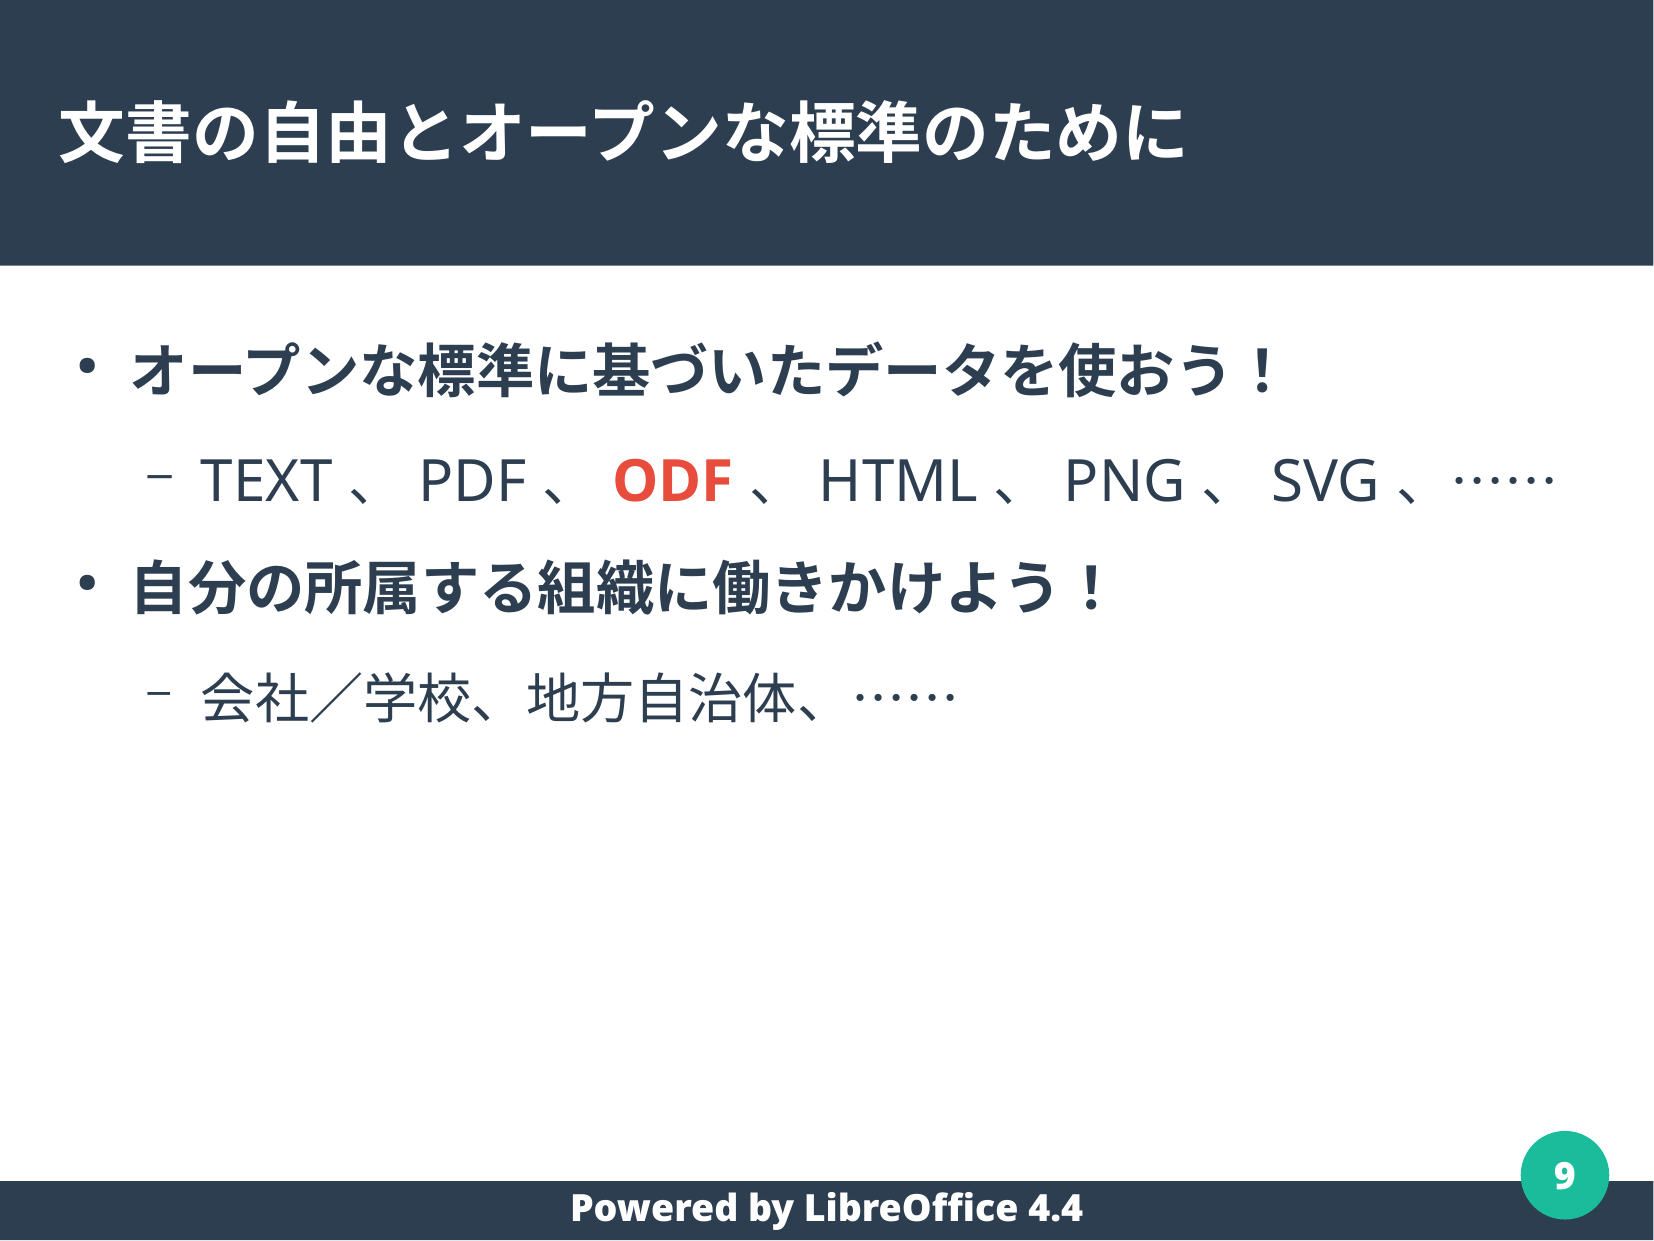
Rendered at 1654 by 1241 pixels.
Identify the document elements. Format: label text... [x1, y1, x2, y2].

title 文書の自由とオープンな標準のために [59, 49, 1595, 207]
list オープンな標準に基づいたデータを使おう！ TEXT、PDF、ODF、HTML、PNG、SVG、…… 自分の所属する組織に働きかけよう！ 会社／学校、地方自治体、…… [59, 324, 1595, 1152]
